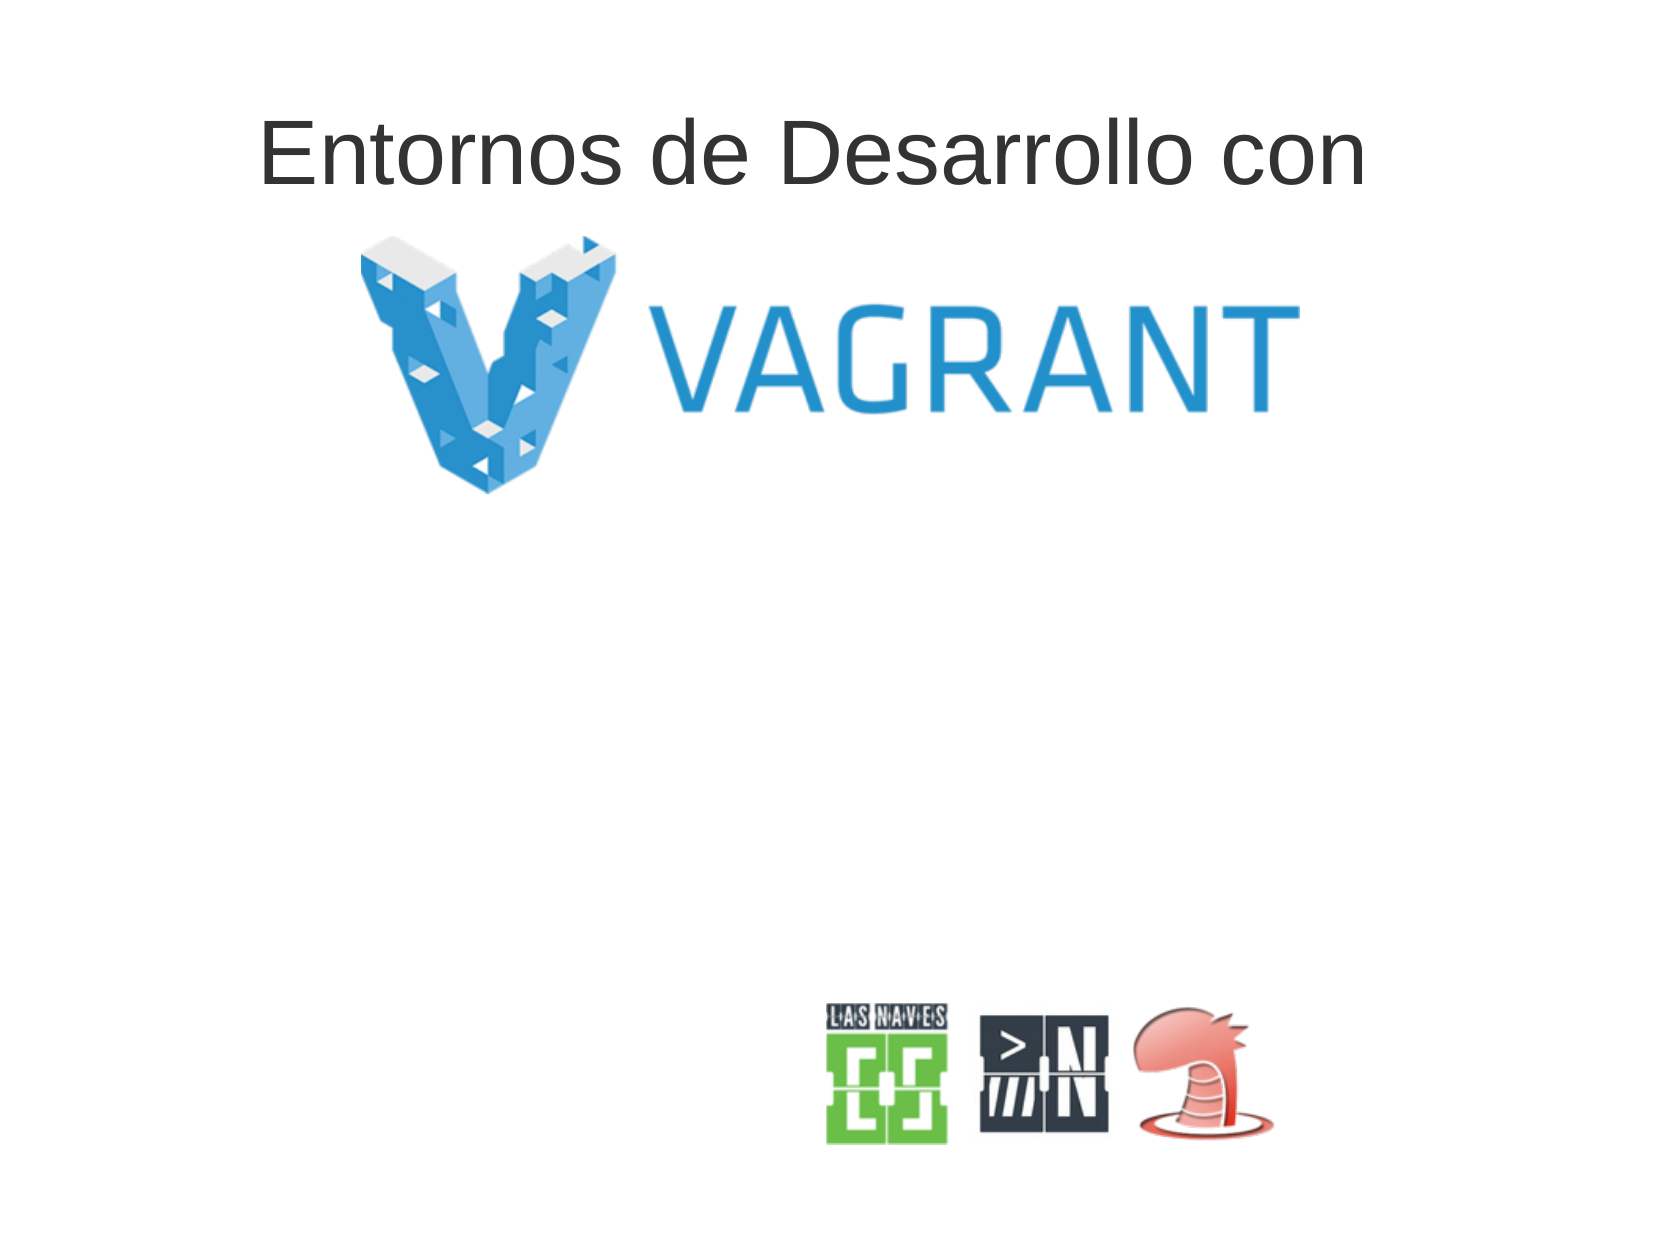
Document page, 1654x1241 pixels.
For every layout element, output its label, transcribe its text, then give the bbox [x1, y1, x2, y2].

picture [1133, 1003, 1275, 1145]
picture [826, 1003, 949, 1145]
picture [974, 1003, 1115, 1145]
title Entornos de Desarrollo con [82, 49, 1571, 257]
picture [361, 236, 1300, 494]
